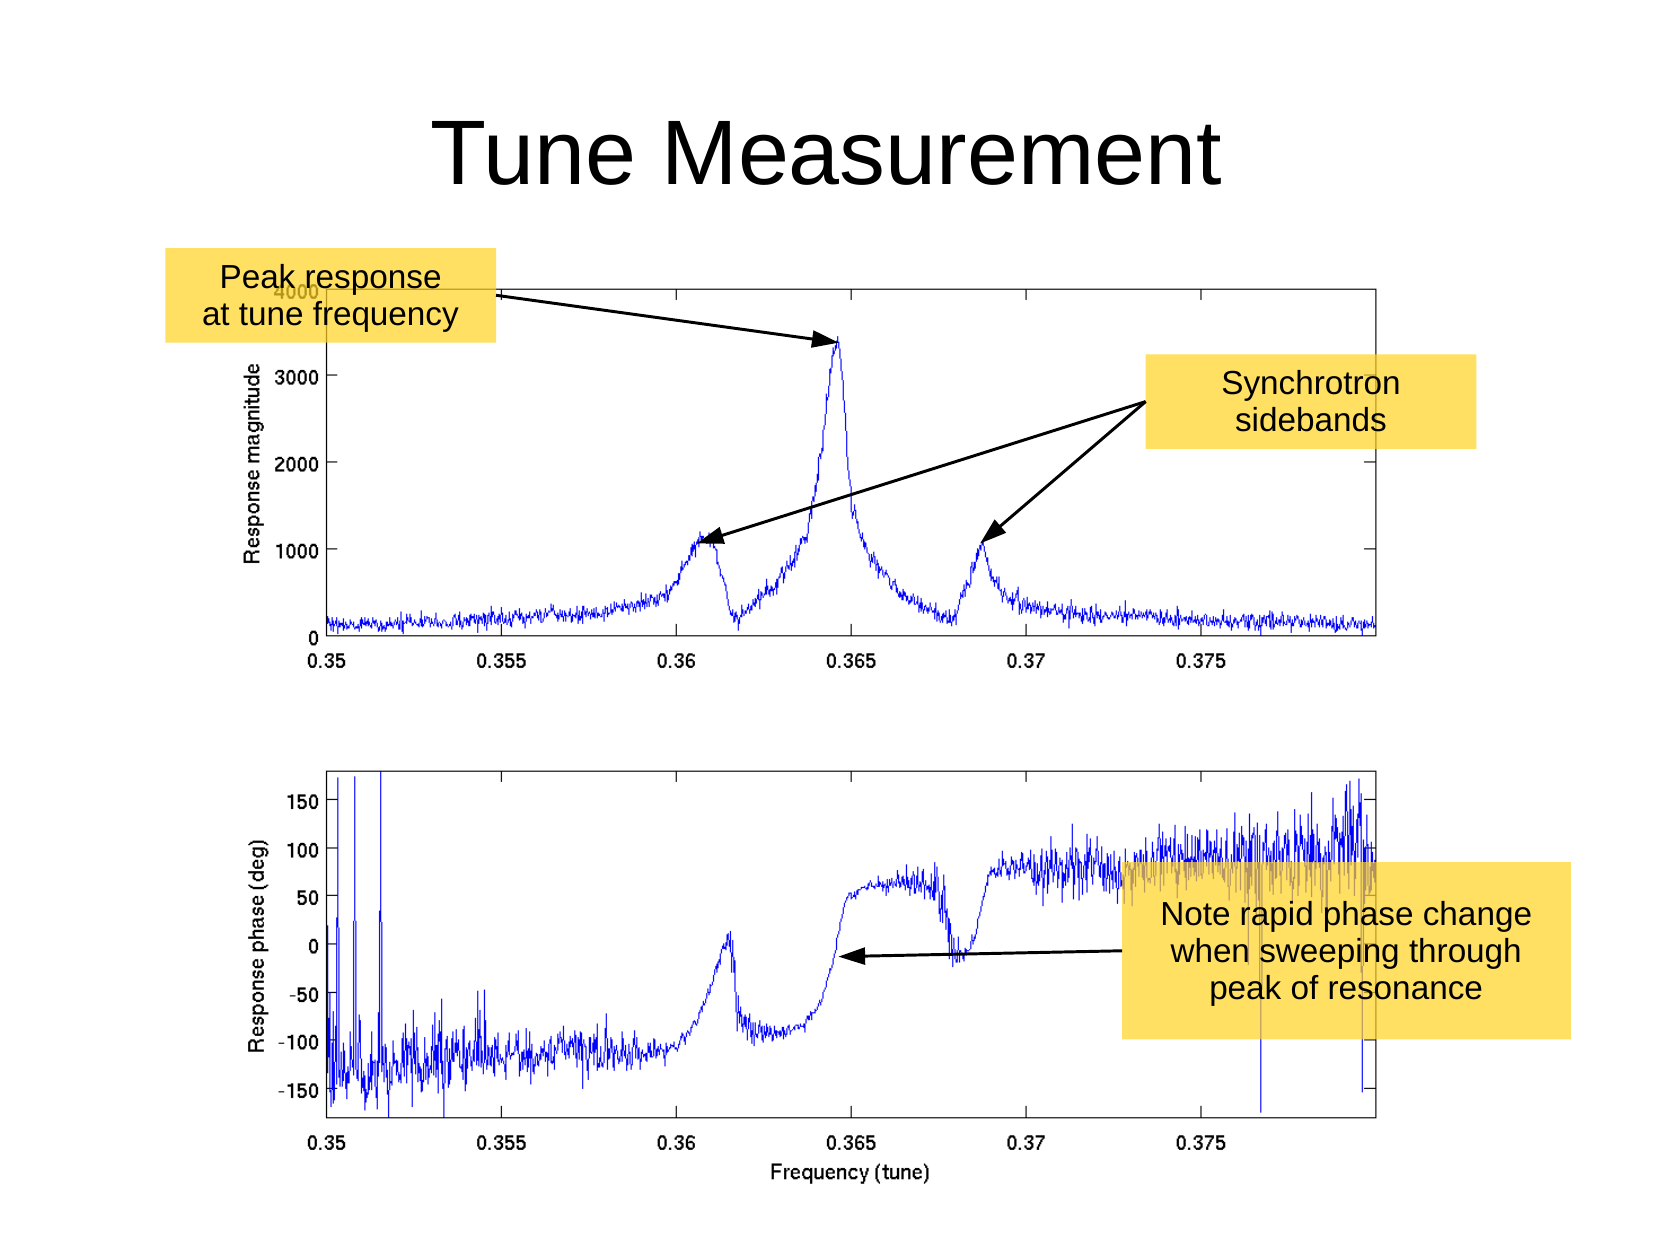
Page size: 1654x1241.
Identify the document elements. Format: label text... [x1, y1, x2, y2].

title Tune Measurement [82, 49, 1571, 257]
picture [150, 212, 1504, 1229]
text_box Peak response at tune frequency [165, 248, 497, 343]
text_box Synchrotron sidebands [1145, 354, 1477, 449]
text_box Note rapid phase change when sweeping through peak of resonance [1122, 862, 1571, 1040]
